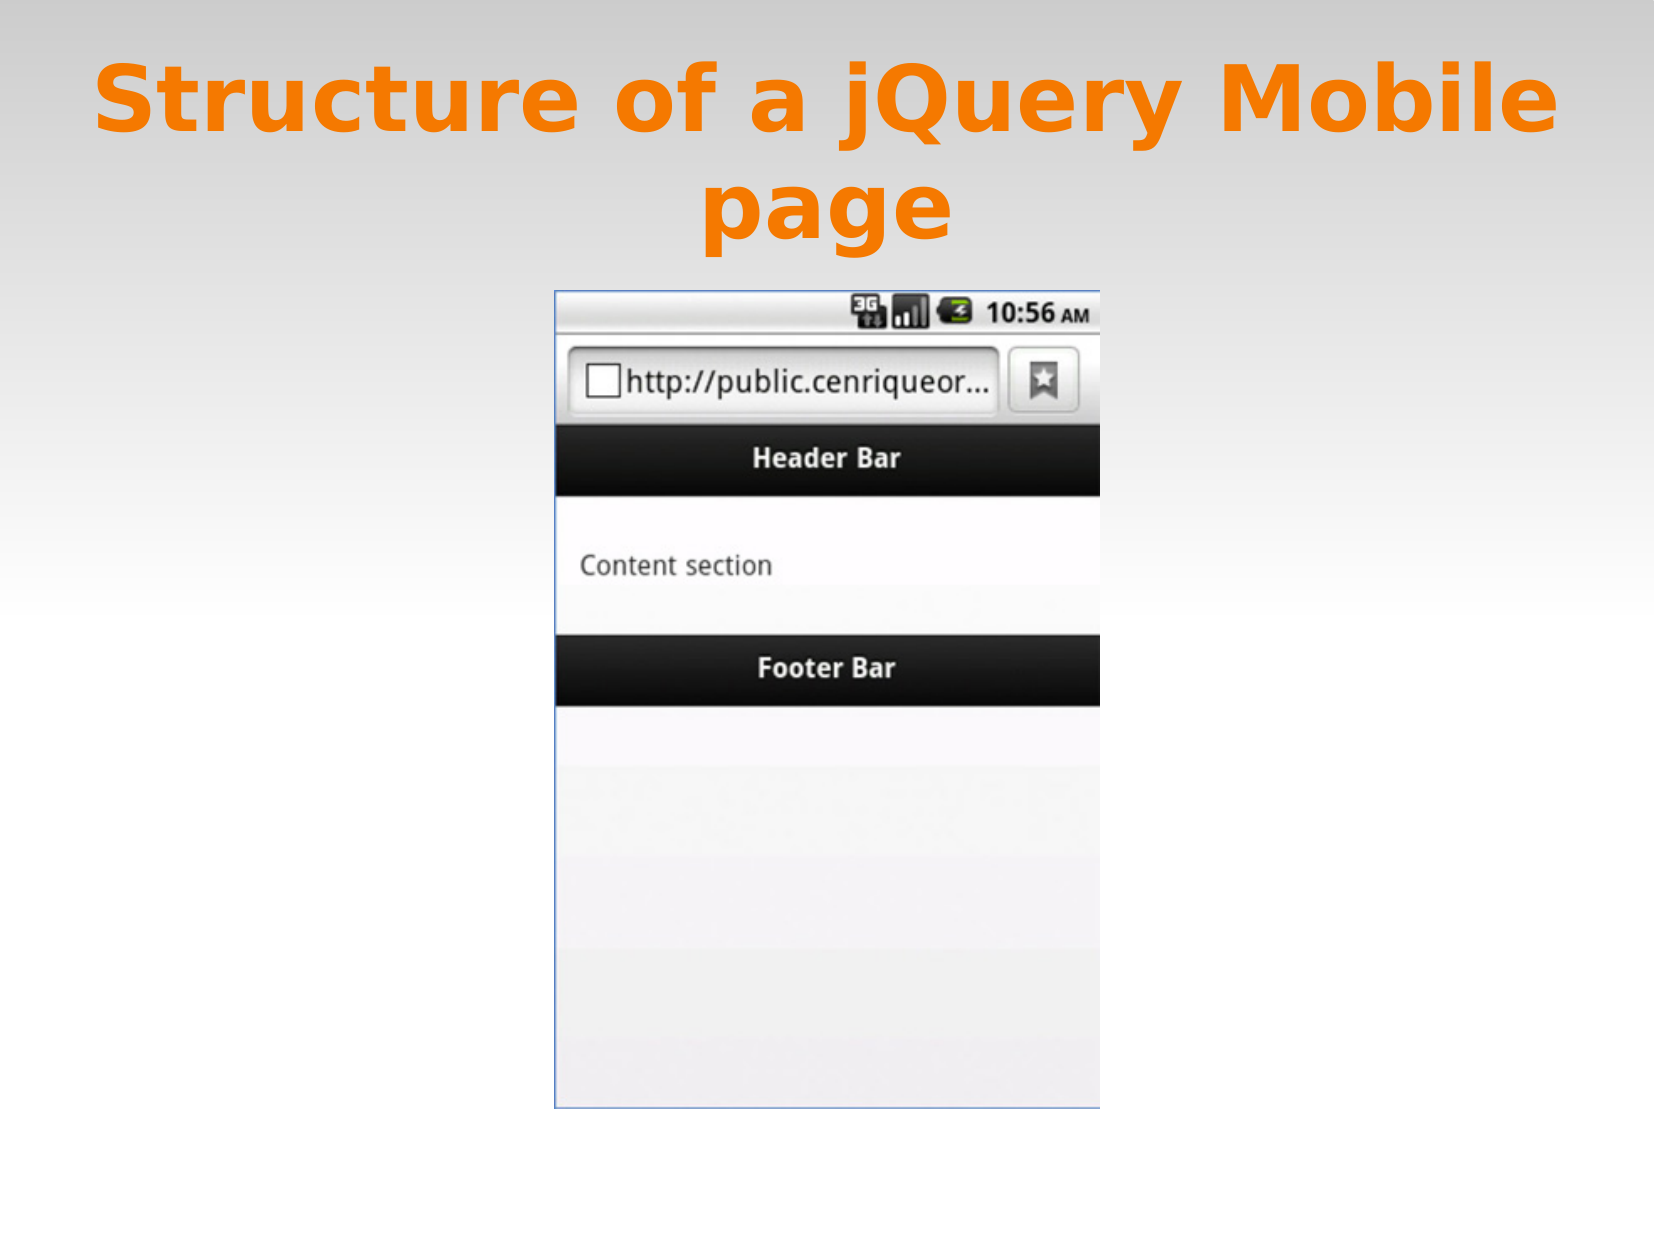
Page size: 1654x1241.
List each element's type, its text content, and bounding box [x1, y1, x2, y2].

picture [554, 290, 1100, 1109]
title Structure of a jQuery Mobile page [82, 45, 1571, 261]
